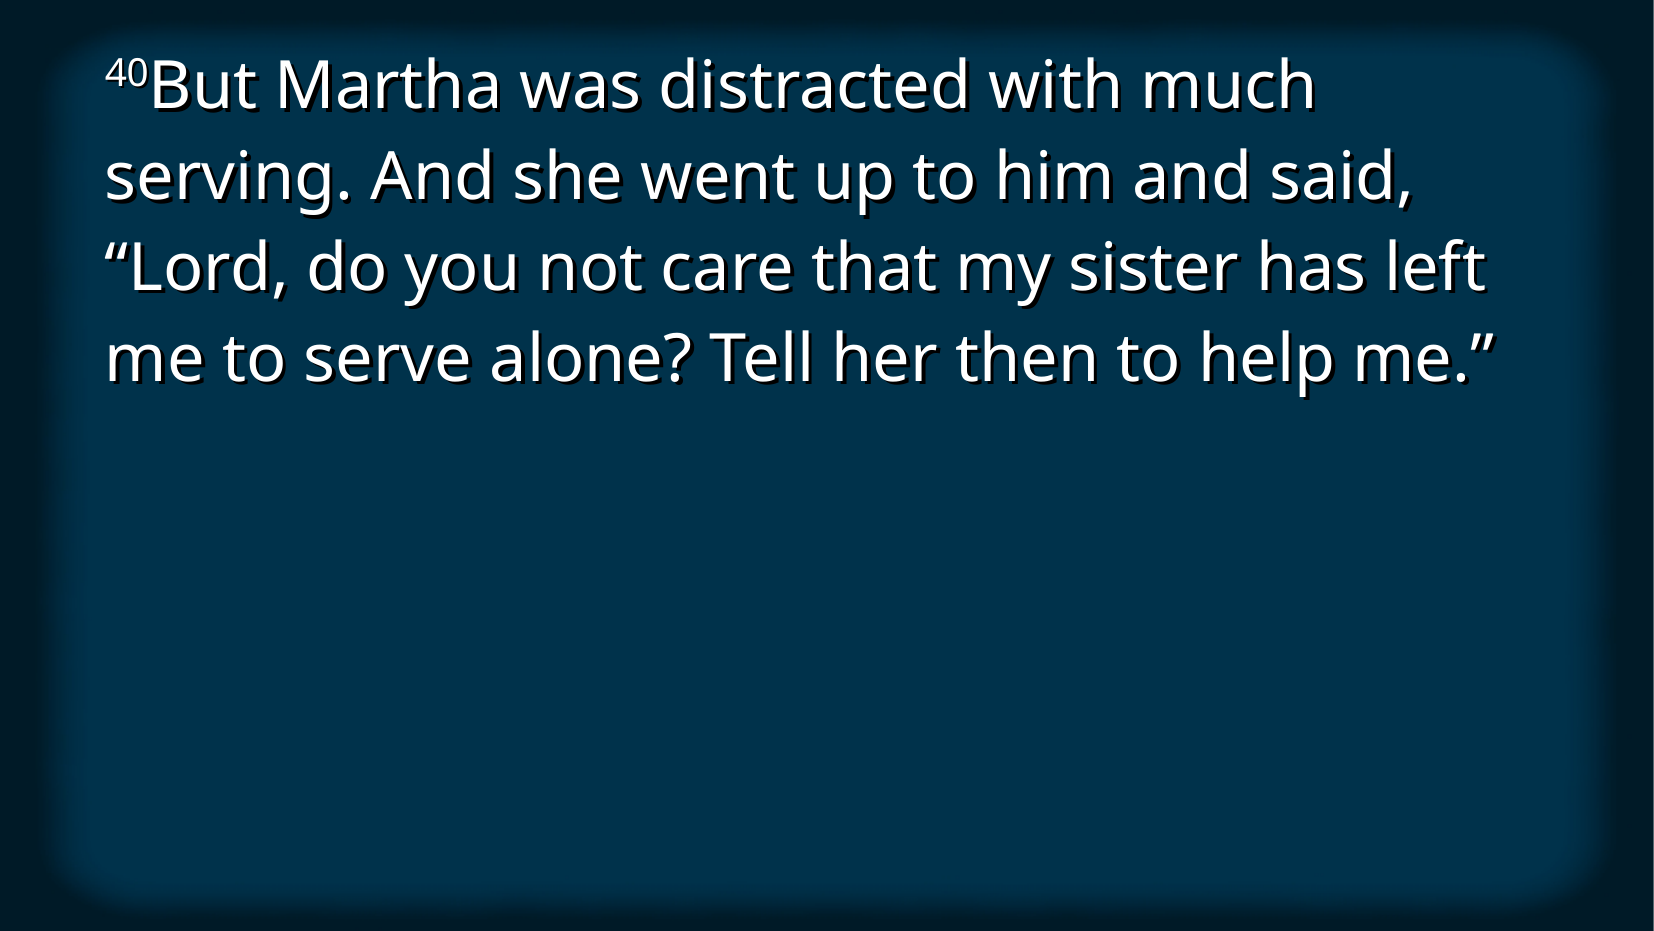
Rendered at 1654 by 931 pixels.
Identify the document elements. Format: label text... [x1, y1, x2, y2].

picture [0, 0, 1654, 931]
text_box 40But Martha was distracted with much serving. And she went up to him and said, “Lord, do you not care that my sister has left me to serve alone? Tell her then to help me.” [90, 30, 1576, 421]
